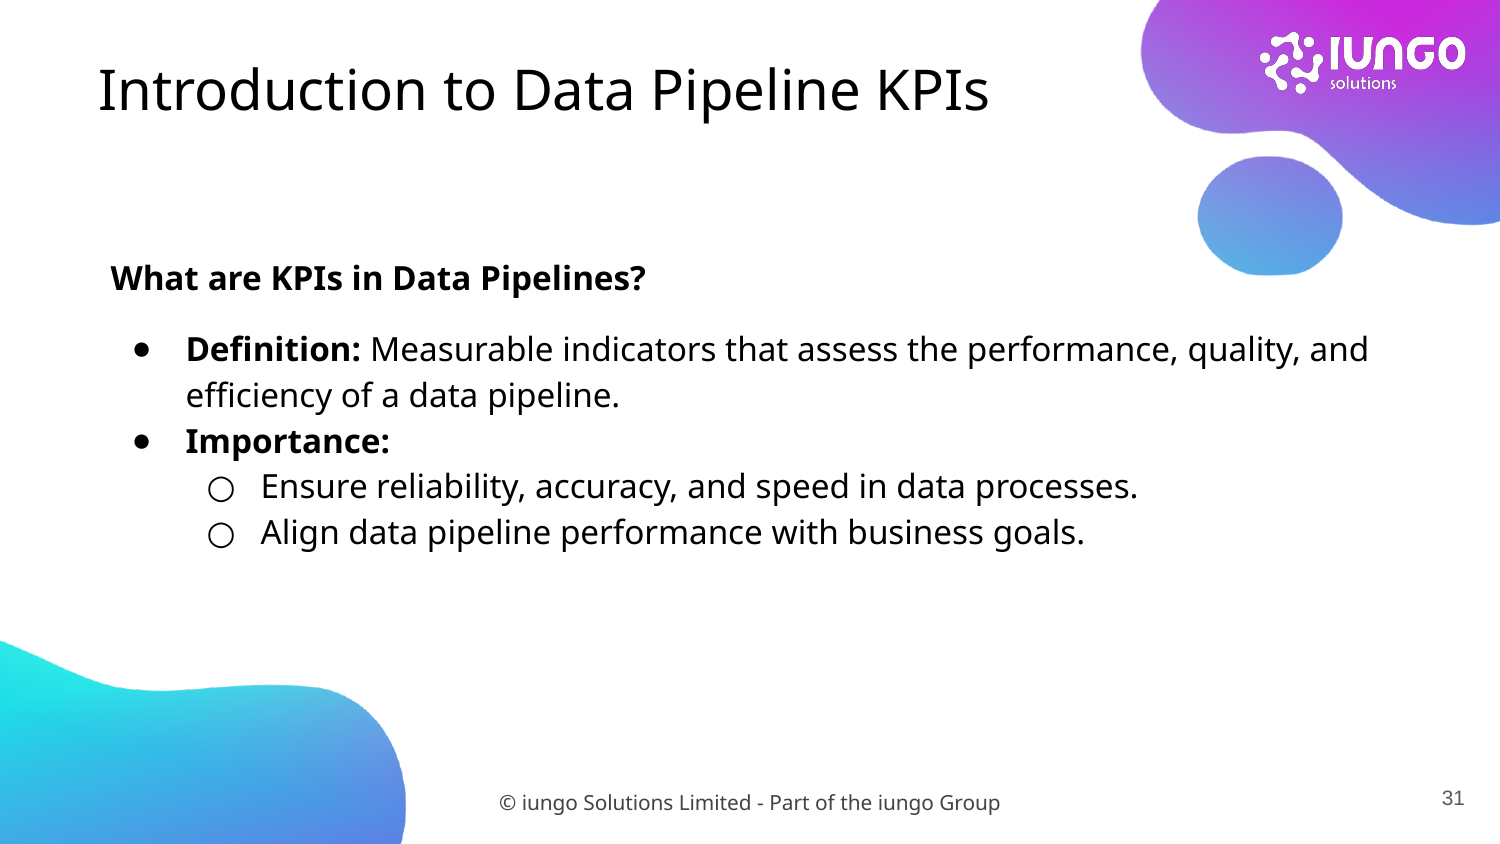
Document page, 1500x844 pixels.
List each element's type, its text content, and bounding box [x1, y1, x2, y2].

list What are KPIs in Data Pipelines? Definition: Measurable indicators that assess the performance, quality, and efficiency of a data pipeline. Importance: Ensure reliability, accuracy, and speed in data processes. Align data pipeline performance with business goals. [95, 236, 1390, 720]
picture [0, 0, 1500, 844]
slide_number <number> [1389, 764, 1480, 830]
title Introduction to Data Pipeline KPIs [83, 28, 1109, 123]
